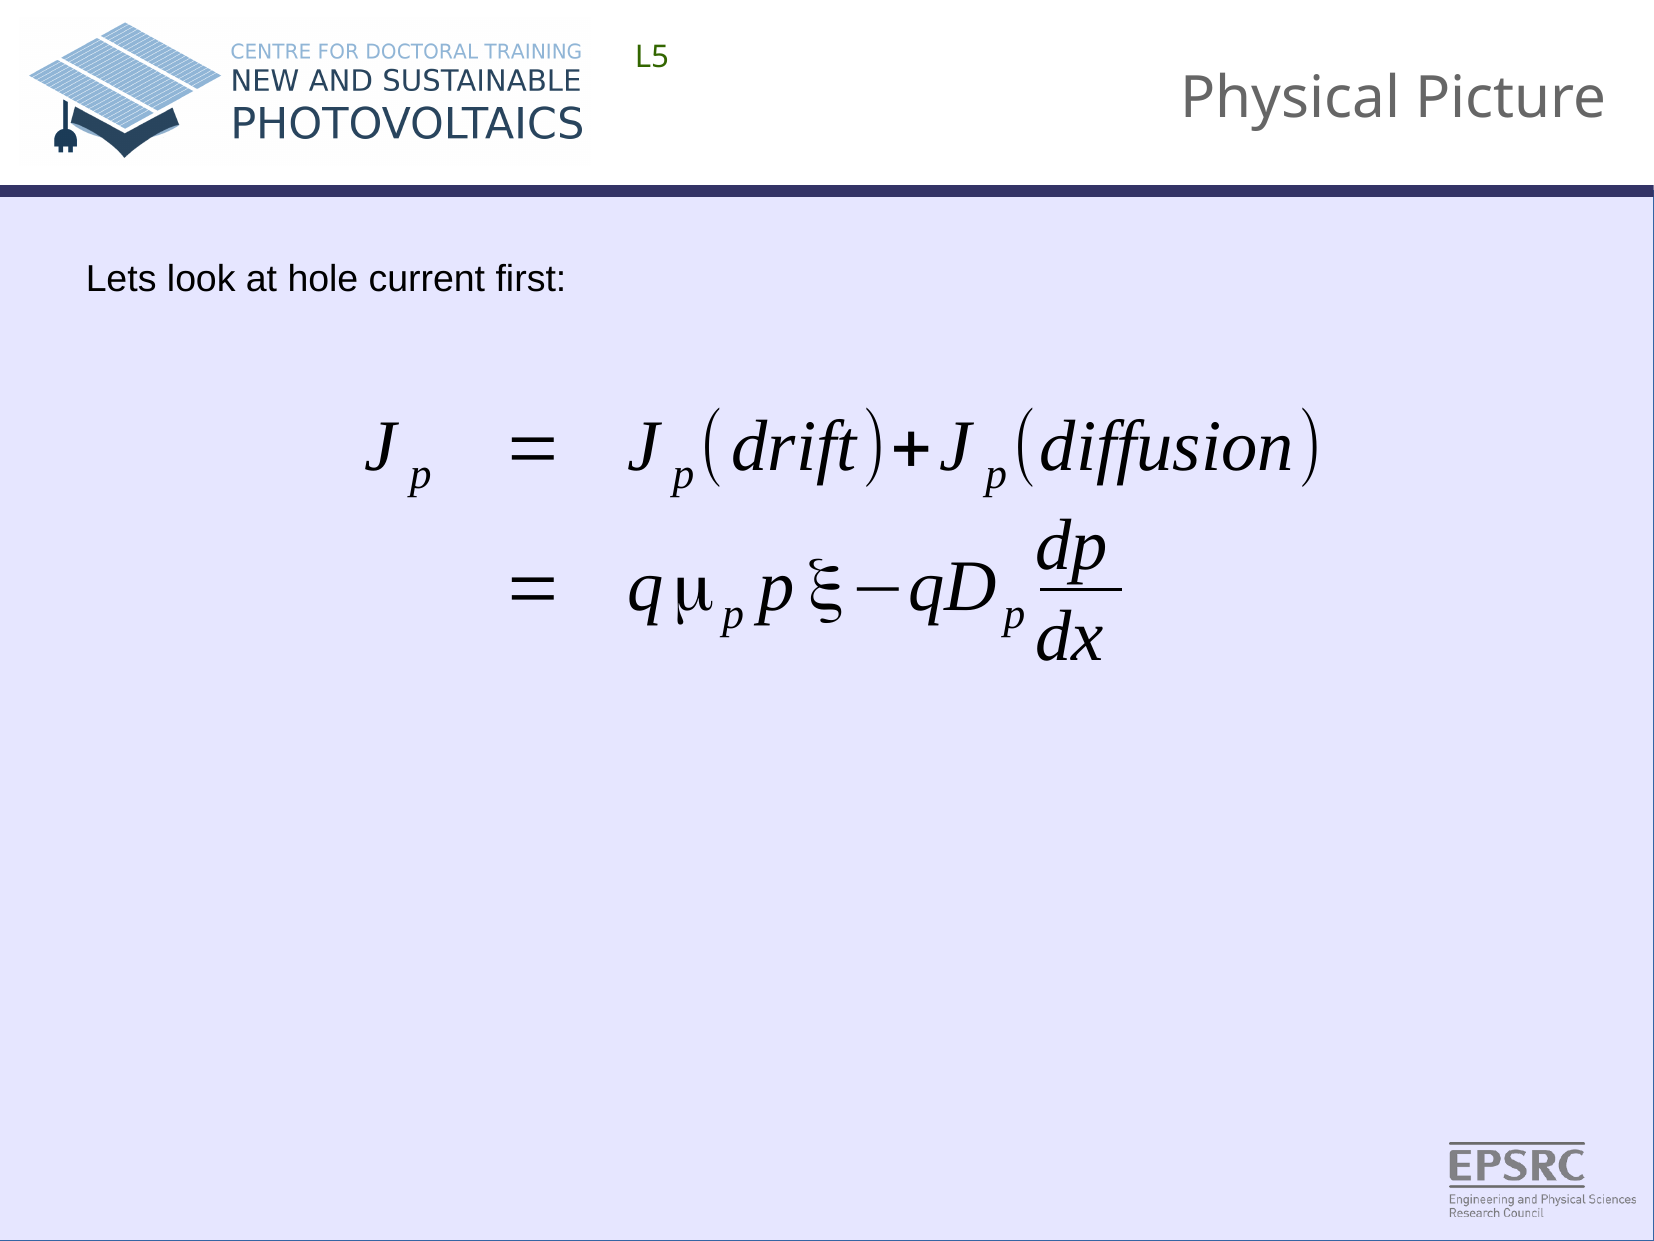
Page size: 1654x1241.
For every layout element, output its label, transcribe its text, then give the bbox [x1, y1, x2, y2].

text_box Lets look at hole current first: [70, 249, 582, 307]
picture [1449, 1142, 1636, 1217]
text_box [0, 197, 1654, 1241]
text_box L5 [620, 29, 880, 80]
chart [346, 397, 1342, 678]
picture [19, 17, 591, 166]
text_box Physical Picture [770, 51, 1622, 142]
